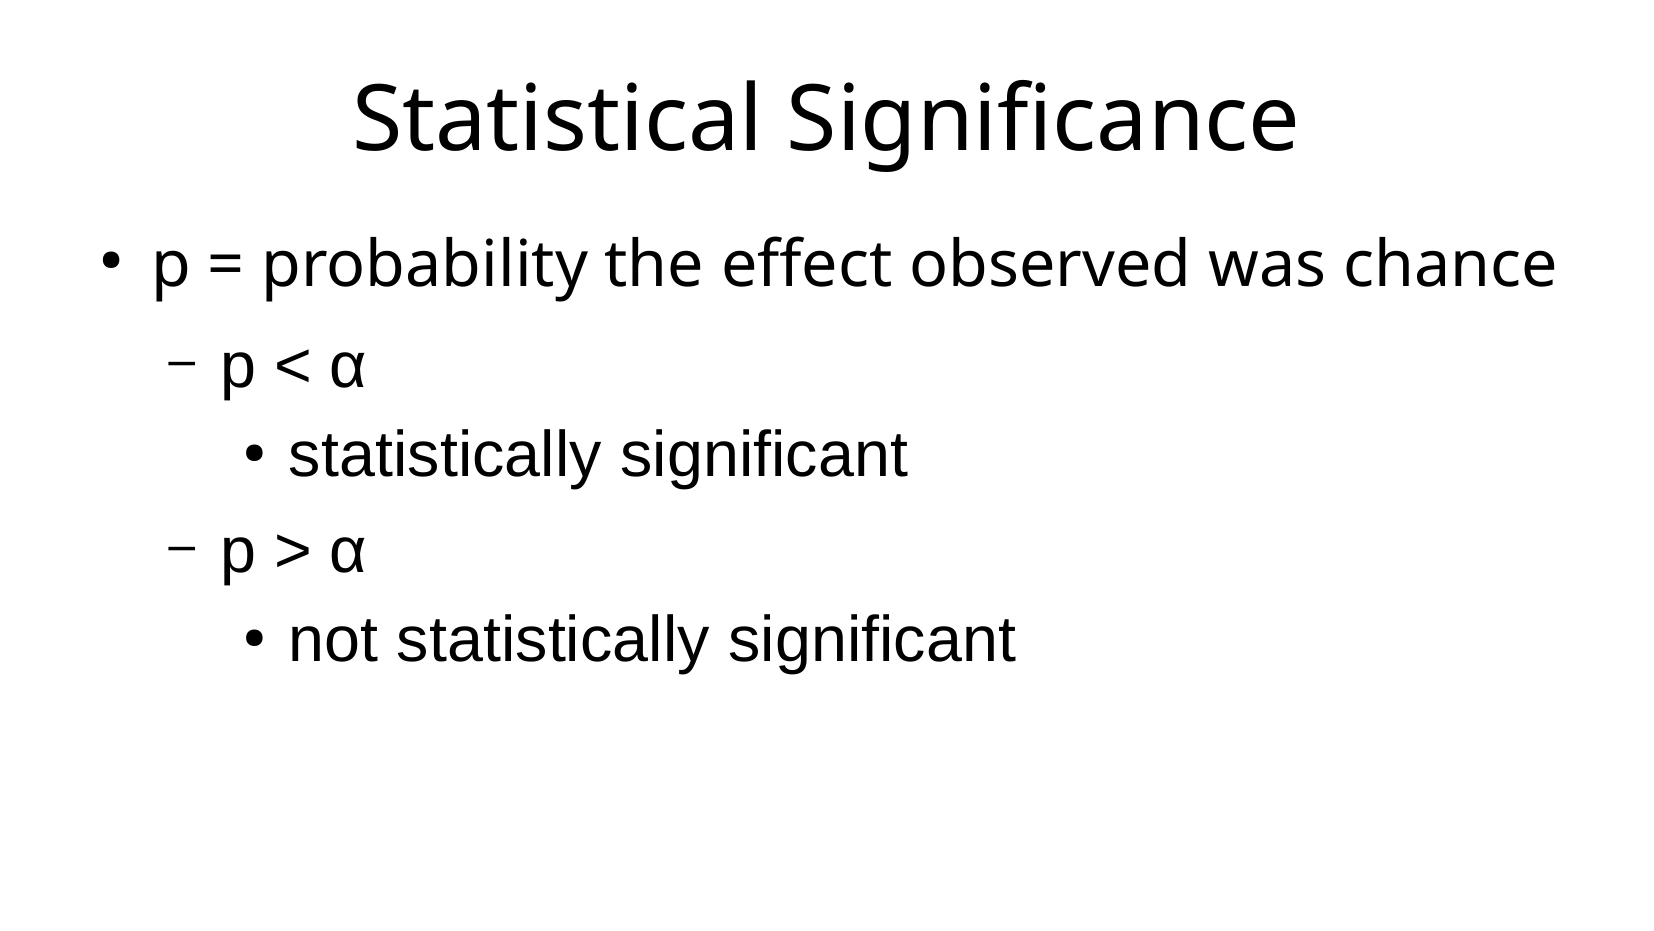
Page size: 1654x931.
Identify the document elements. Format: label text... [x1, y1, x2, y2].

title Statistical Significance [82, 37, 1571, 193]
list p = probability the effect observed was chance p < α statistically significant p > α not statistically significant [82, 217, 1571, 758]
